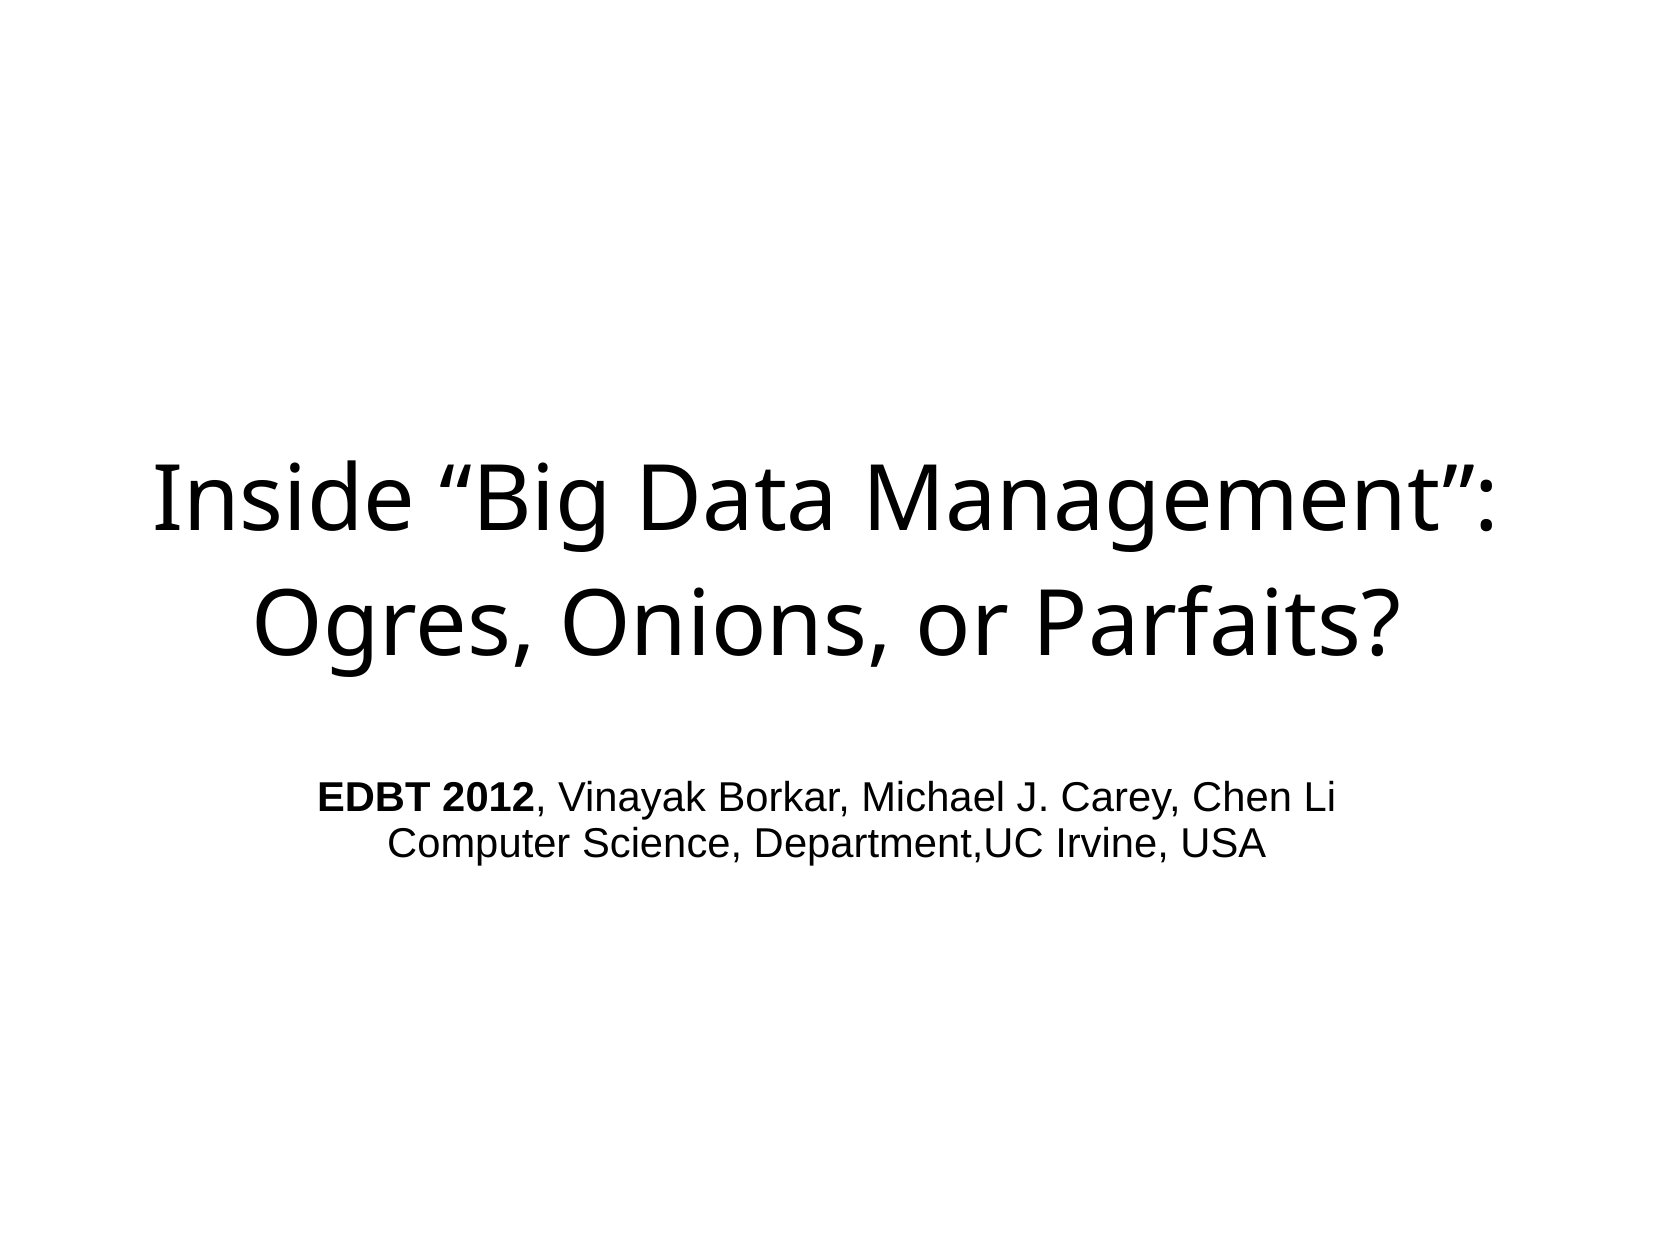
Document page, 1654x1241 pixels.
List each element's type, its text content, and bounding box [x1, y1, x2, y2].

subtitle Inside “Big Data Management”: Ogres, Onions, or Parfaits? EDBT 2012, Vinayak Borkar, Michael J. Carey, Chen Li Computer Science, Department,UC Irvine, USA [82, 290, 1571, 1010]
